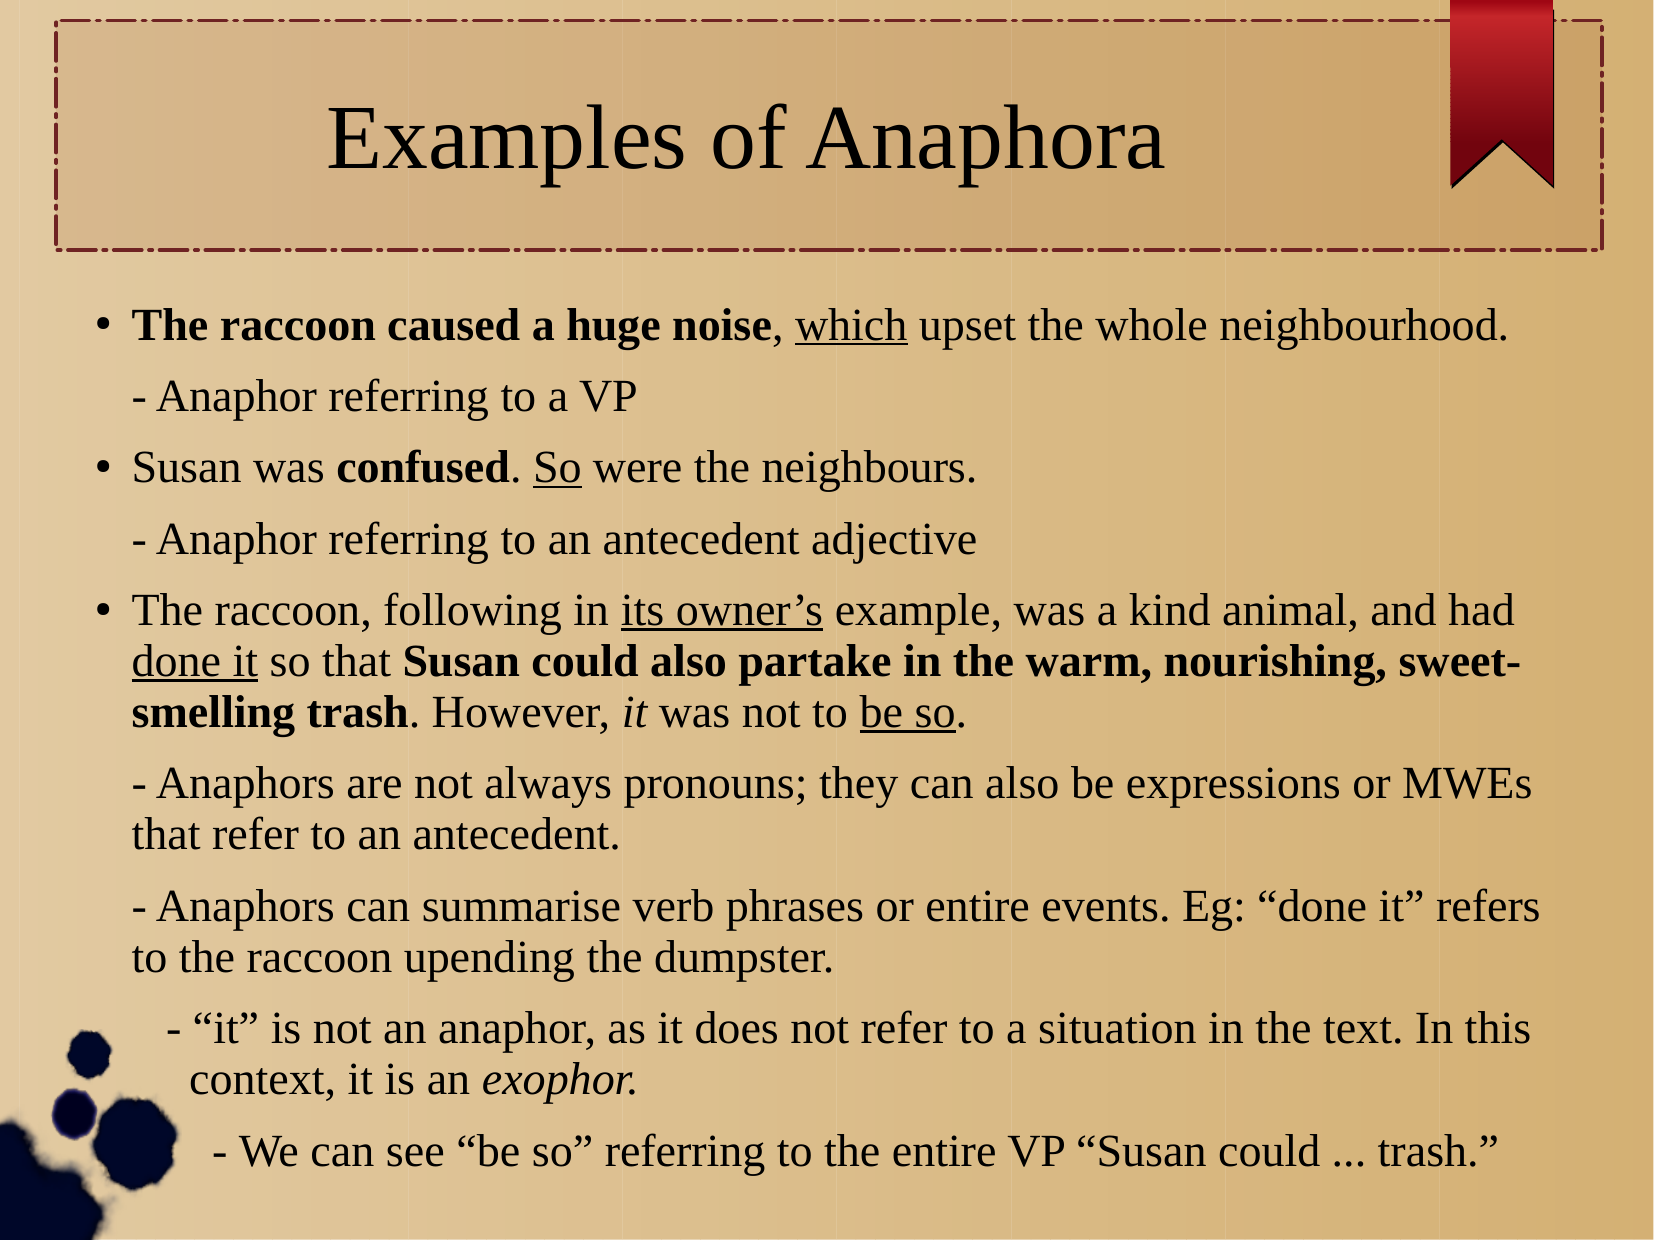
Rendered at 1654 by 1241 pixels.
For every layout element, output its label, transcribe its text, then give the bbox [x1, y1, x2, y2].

title Examples of Anaphora [82, 47, 1412, 229]
list The raccoon caused a huge noise, which upset the whole neighbourhood. - Anaphor referring to a VP Susan was confused. So were the neighbours. - Anaphor referring to an antecedent adjective The raccoon, following in its owner’s example, was a kind animal, and had done it so that Susan could also partake in the warm, nourishing, sweet-smelling trash. However, it was not to be so. - Anaphors are not always pronouns; they can also be expressions or MWEs that refer to an antecedent. - Anaphors can summarise verb phrases or entire events. Eg: “done it” refers to the raccoon upending the dumpster. - “it” is not an anaphor, as it does not refer to a situation in the text. In this context, it is an exophor. - We can see “be so” referring to the entire VP “Susan could ... trash.” [82, 299, 1571, 1193]
